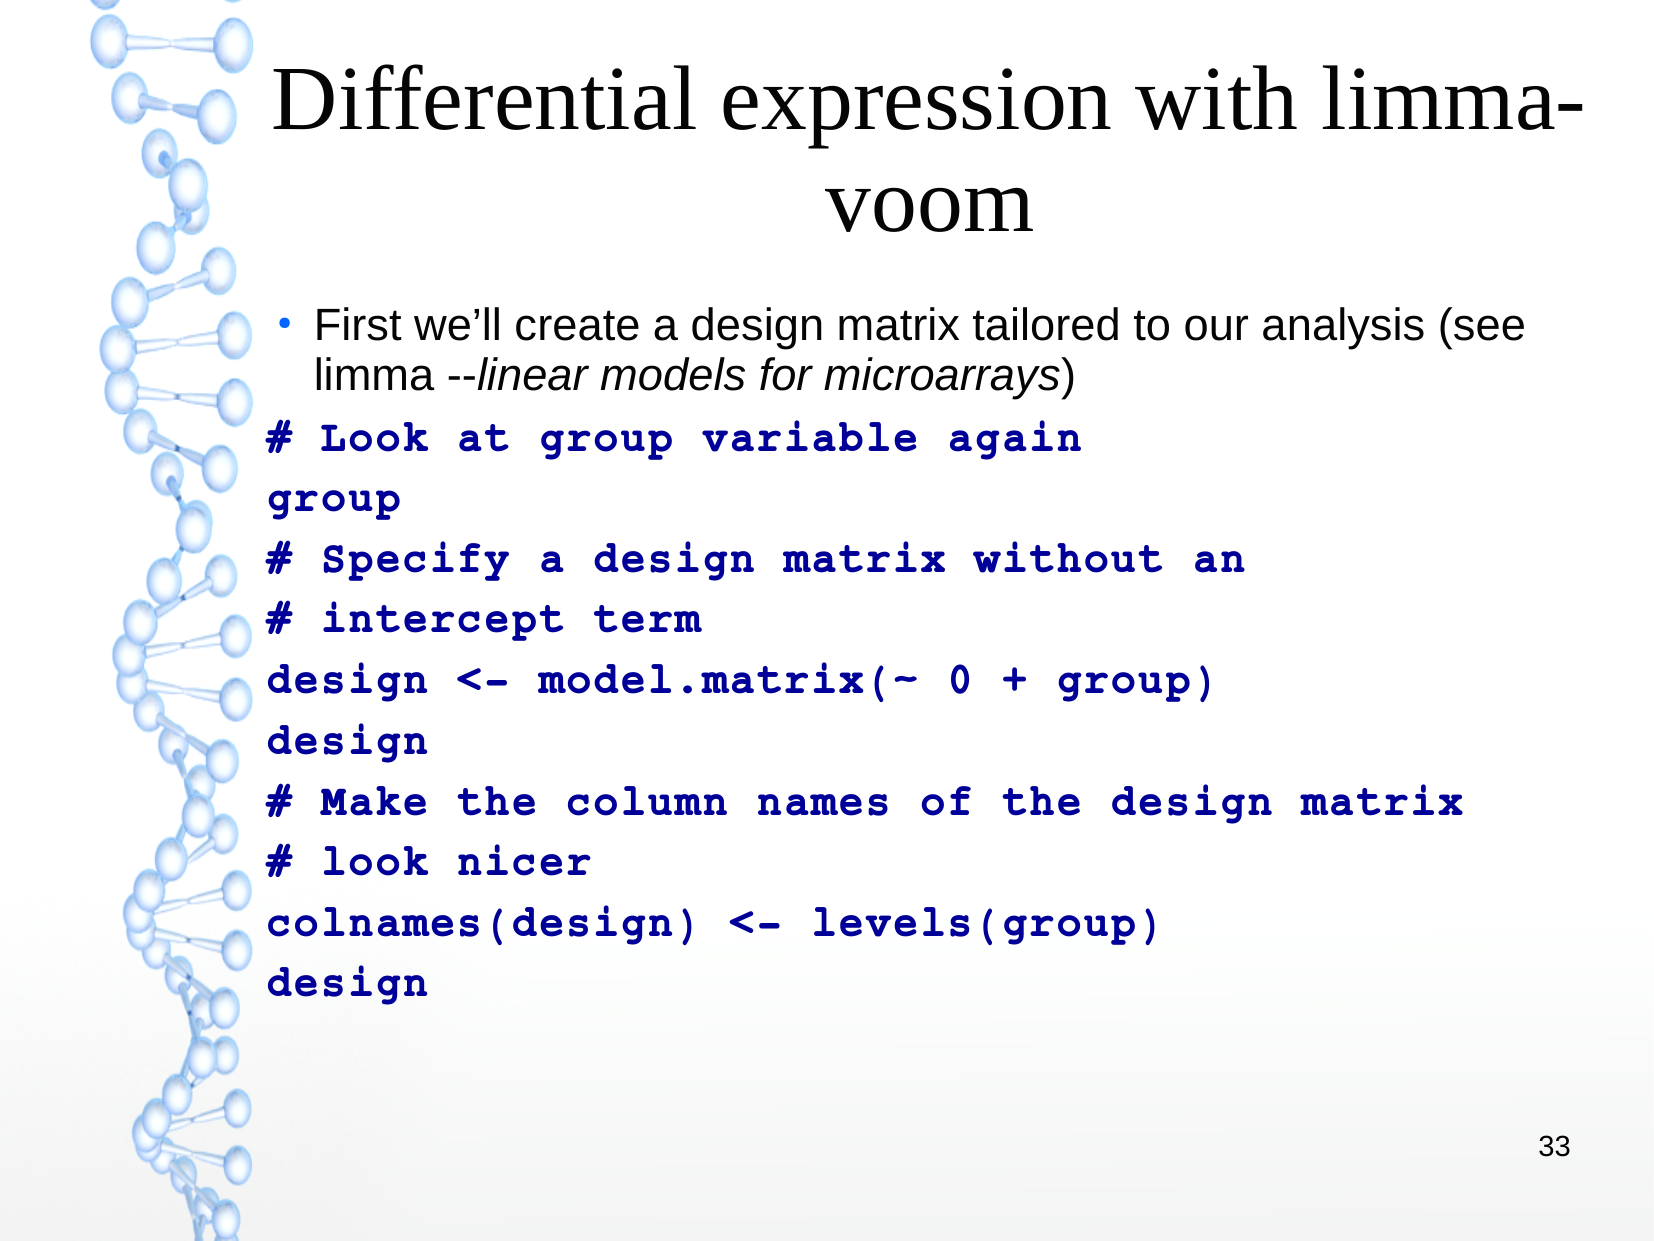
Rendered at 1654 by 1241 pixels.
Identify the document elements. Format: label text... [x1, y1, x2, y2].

picture [0, 0, 1654, 1241]
title Differential expression with limma-voom [265, 47, 1595, 252]
list First we’ll create a design matrix tailored to our analysis (see limma --linear models for microarrays) # Look at group variable again group # Specify a design matrix without an # intercept term design <- model.matrix(~ 0 + group) design # Make the column names of the design matrix # look nicer colnames(design) <- levels(group) design [265, 299, 1595, 1019]
